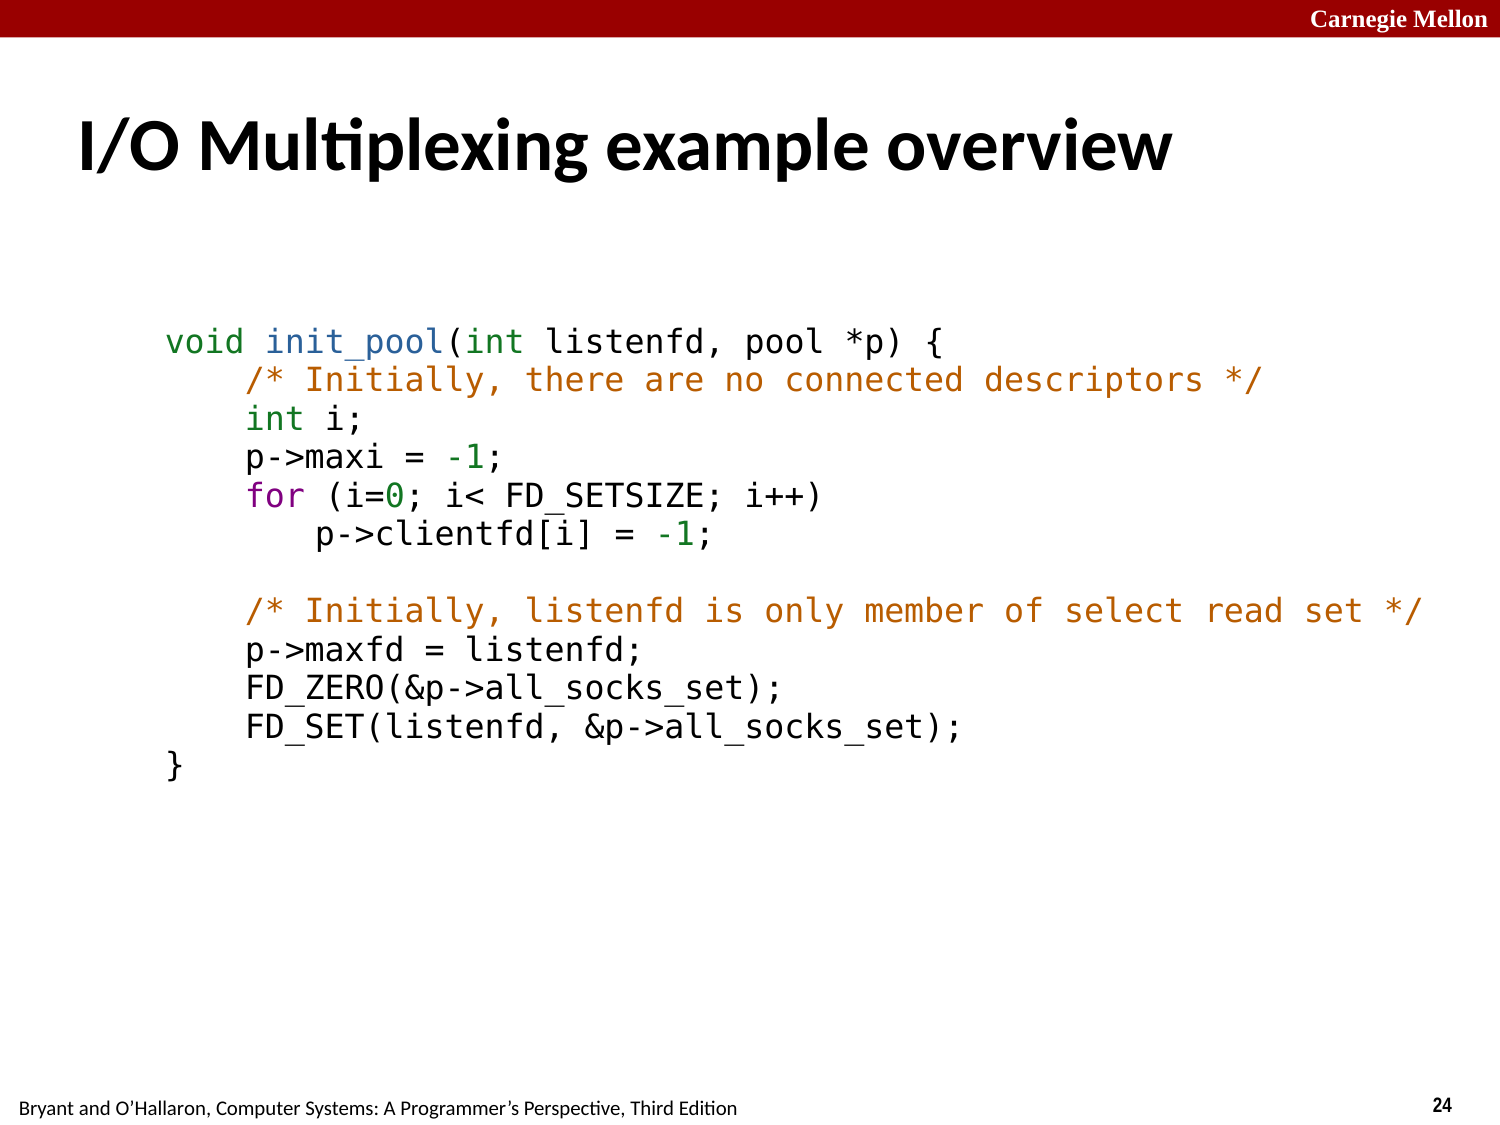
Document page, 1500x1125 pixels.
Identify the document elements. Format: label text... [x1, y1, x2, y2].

text_box void init_pool(int listenfd, pool *p) { /* Initially, there are no connected descriptors */ int i; p->maxi = -1; for (i=0; i< FD_SETSIZE; i++) p->clientfd[i] = -1; /* Initially, listenfd is only member of select read set */ p->maxfd = listenfd; FD_ZERO(&p->all_socks_set); FD_SET(listenfd, &p->all_socks_set); } [150, 314, 1471, 940]
title I/O Multiplexing example overview [62, 93, 1337, 188]
